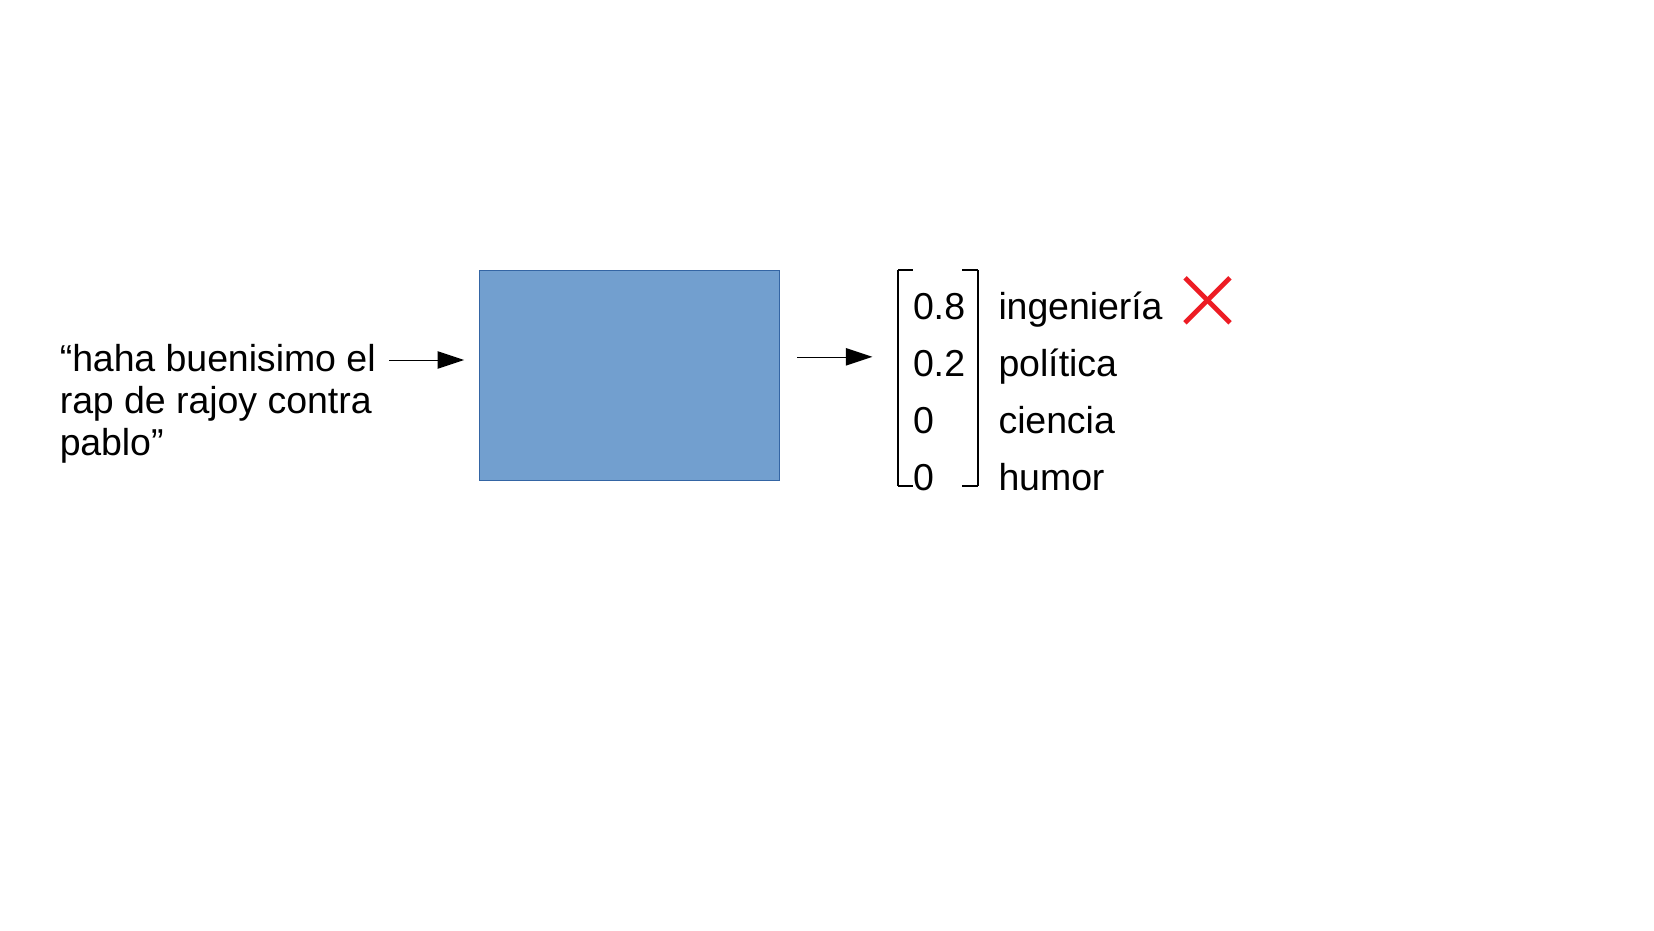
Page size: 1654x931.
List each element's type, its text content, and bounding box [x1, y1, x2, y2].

text_box “haha buenisimo el rap de rajoy contra pablo” [45, 330, 406, 481]
text_box 0.8 0.2 0 0 [898, 278, 1005, 550]
text_box [479, 270, 780, 481]
text_box ingeniería política ciencia humor [983, 277, 1201, 486]
